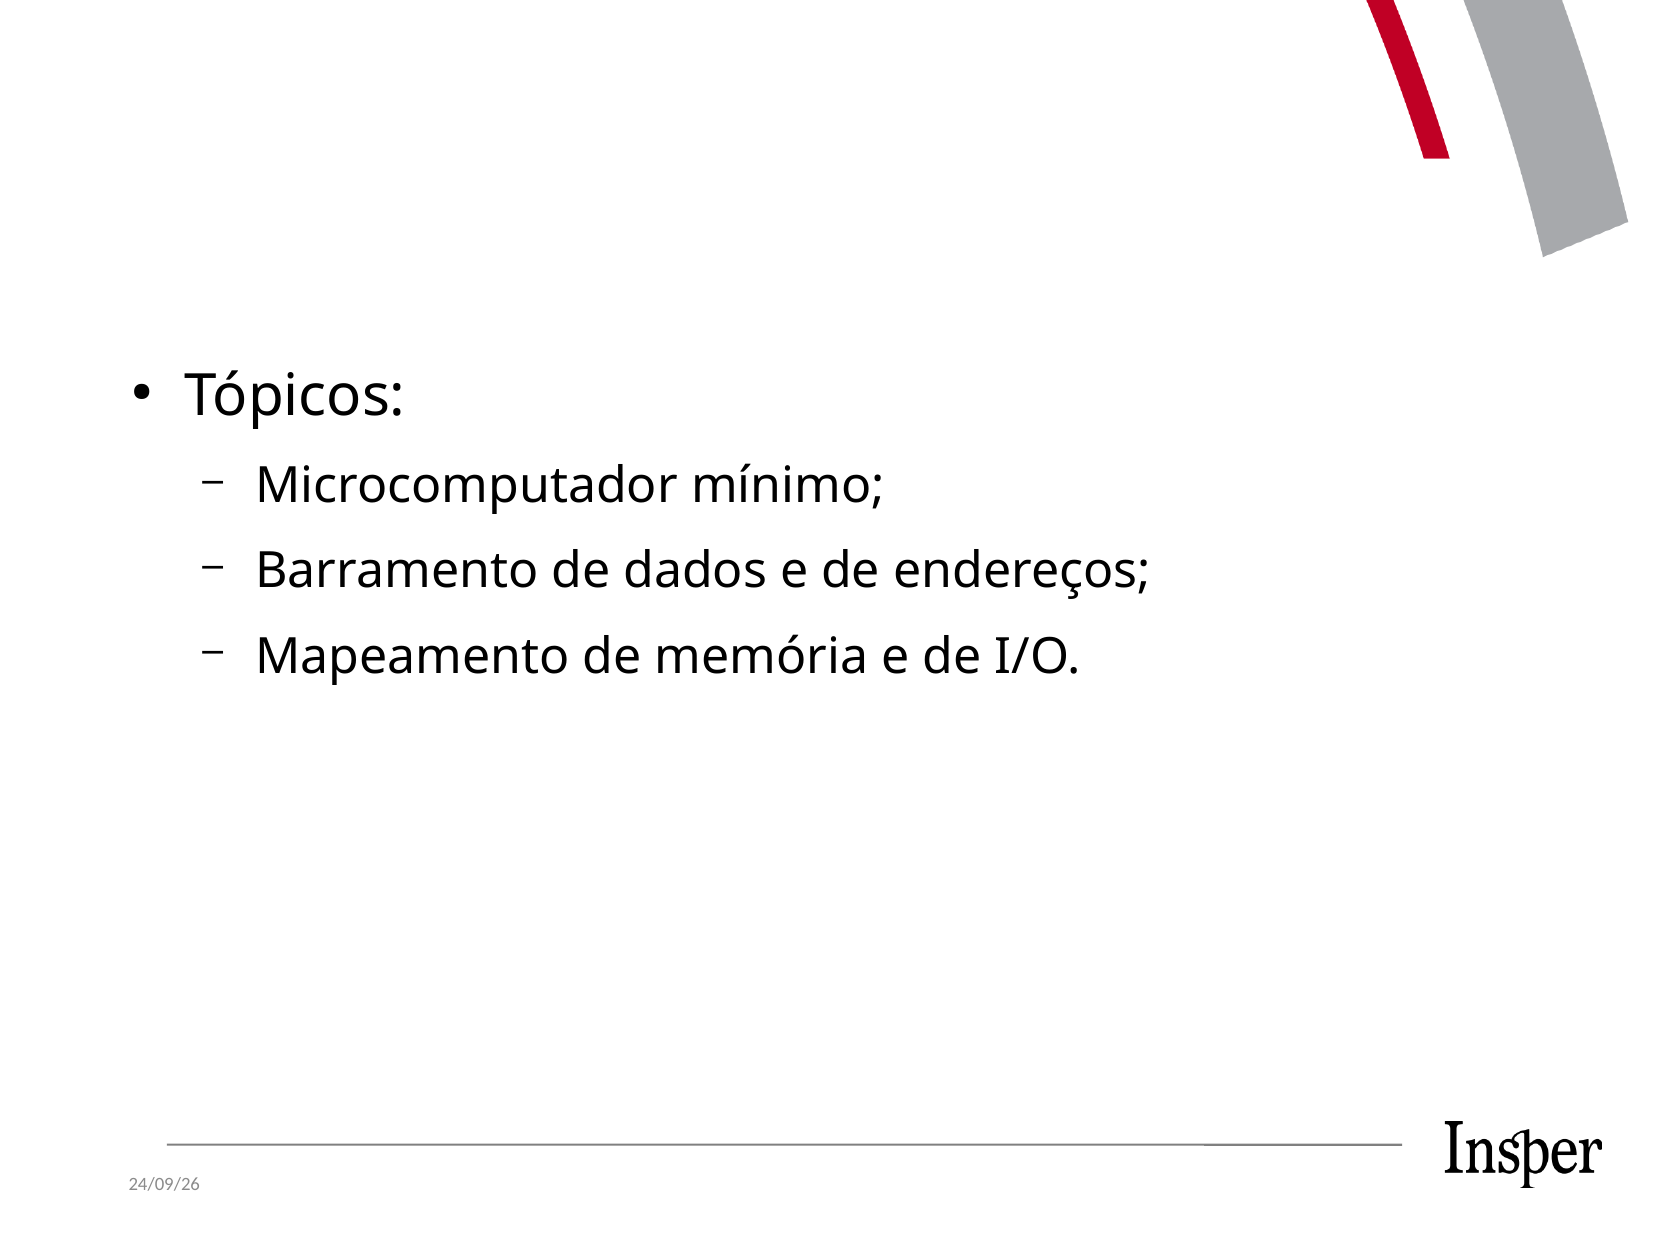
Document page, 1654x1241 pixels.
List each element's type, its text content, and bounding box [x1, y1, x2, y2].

list Tópicos: Microcomputador mínimo; Barramento de dados e de endereços; Mapeamento de memória e de I/O. [113, 53, 1540, 1134]
